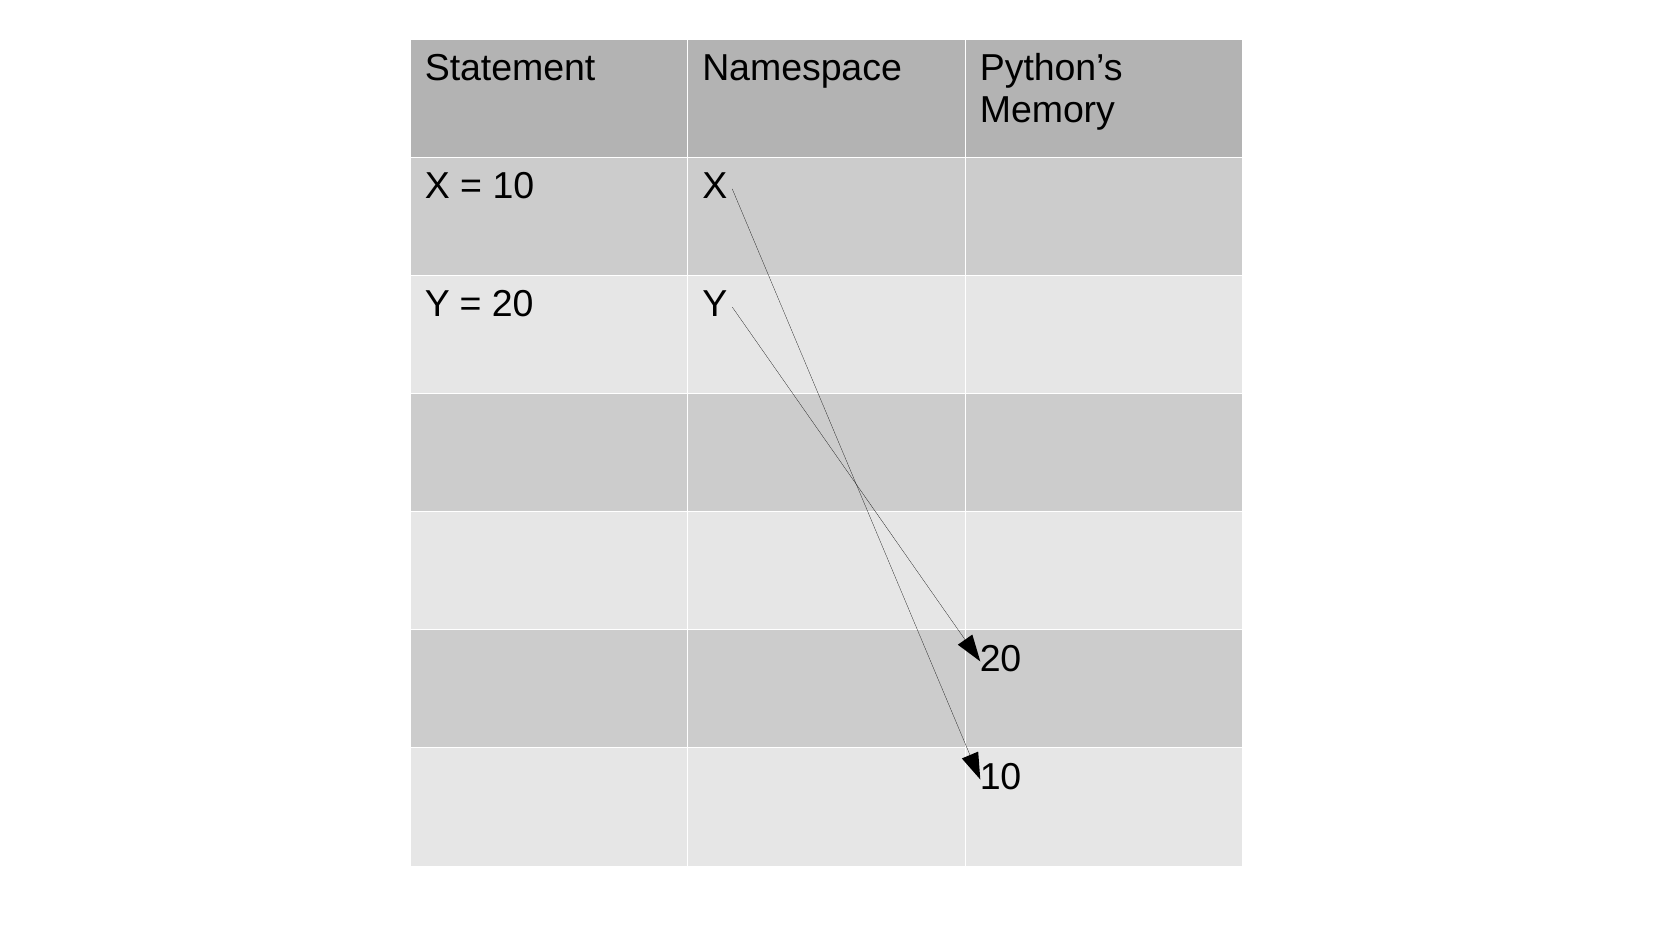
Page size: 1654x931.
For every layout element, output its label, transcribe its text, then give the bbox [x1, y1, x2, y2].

table_cell [688, 630, 965, 747]
table_cell X [688, 158, 965, 275]
table_cell [869, 512, 956, 629]
table_cell [411, 630, 687, 747]
table_cell 20 [966, 630, 1242, 747]
table_cell [919, 630, 965, 740]
table_cell [688, 394, 866, 511]
table_cell [794, 394, 852, 476]
table_cell [966, 394, 1242, 511]
table_cell Y = 20 [411, 276, 687, 393]
table_cell [966, 158, 1242, 275]
table_cell [411, 512, 687, 629]
table_cell [819, 394, 965, 511]
table_header Statement [411, 40, 687, 157]
table_cell [966, 276, 1242, 393]
table_cell [877, 512, 965, 629]
table_cell Y [688, 276, 817, 393]
table_cell [411, 748, 687, 866]
table_cell Y [770, 276, 965, 393]
table_header Namespace [688, 40, 965, 157]
table_cell [411, 394, 687, 511]
table_cell [966, 512, 1242, 629]
table_cell 10 [966, 748, 1242, 866]
table_cell [688, 512, 916, 629]
table_header Python’s Memory [966, 40, 1242, 157]
table_cell [688, 748, 965, 866]
table_cell X = 10 [411, 158, 687, 275]
table_cell [861, 493, 874, 511]
